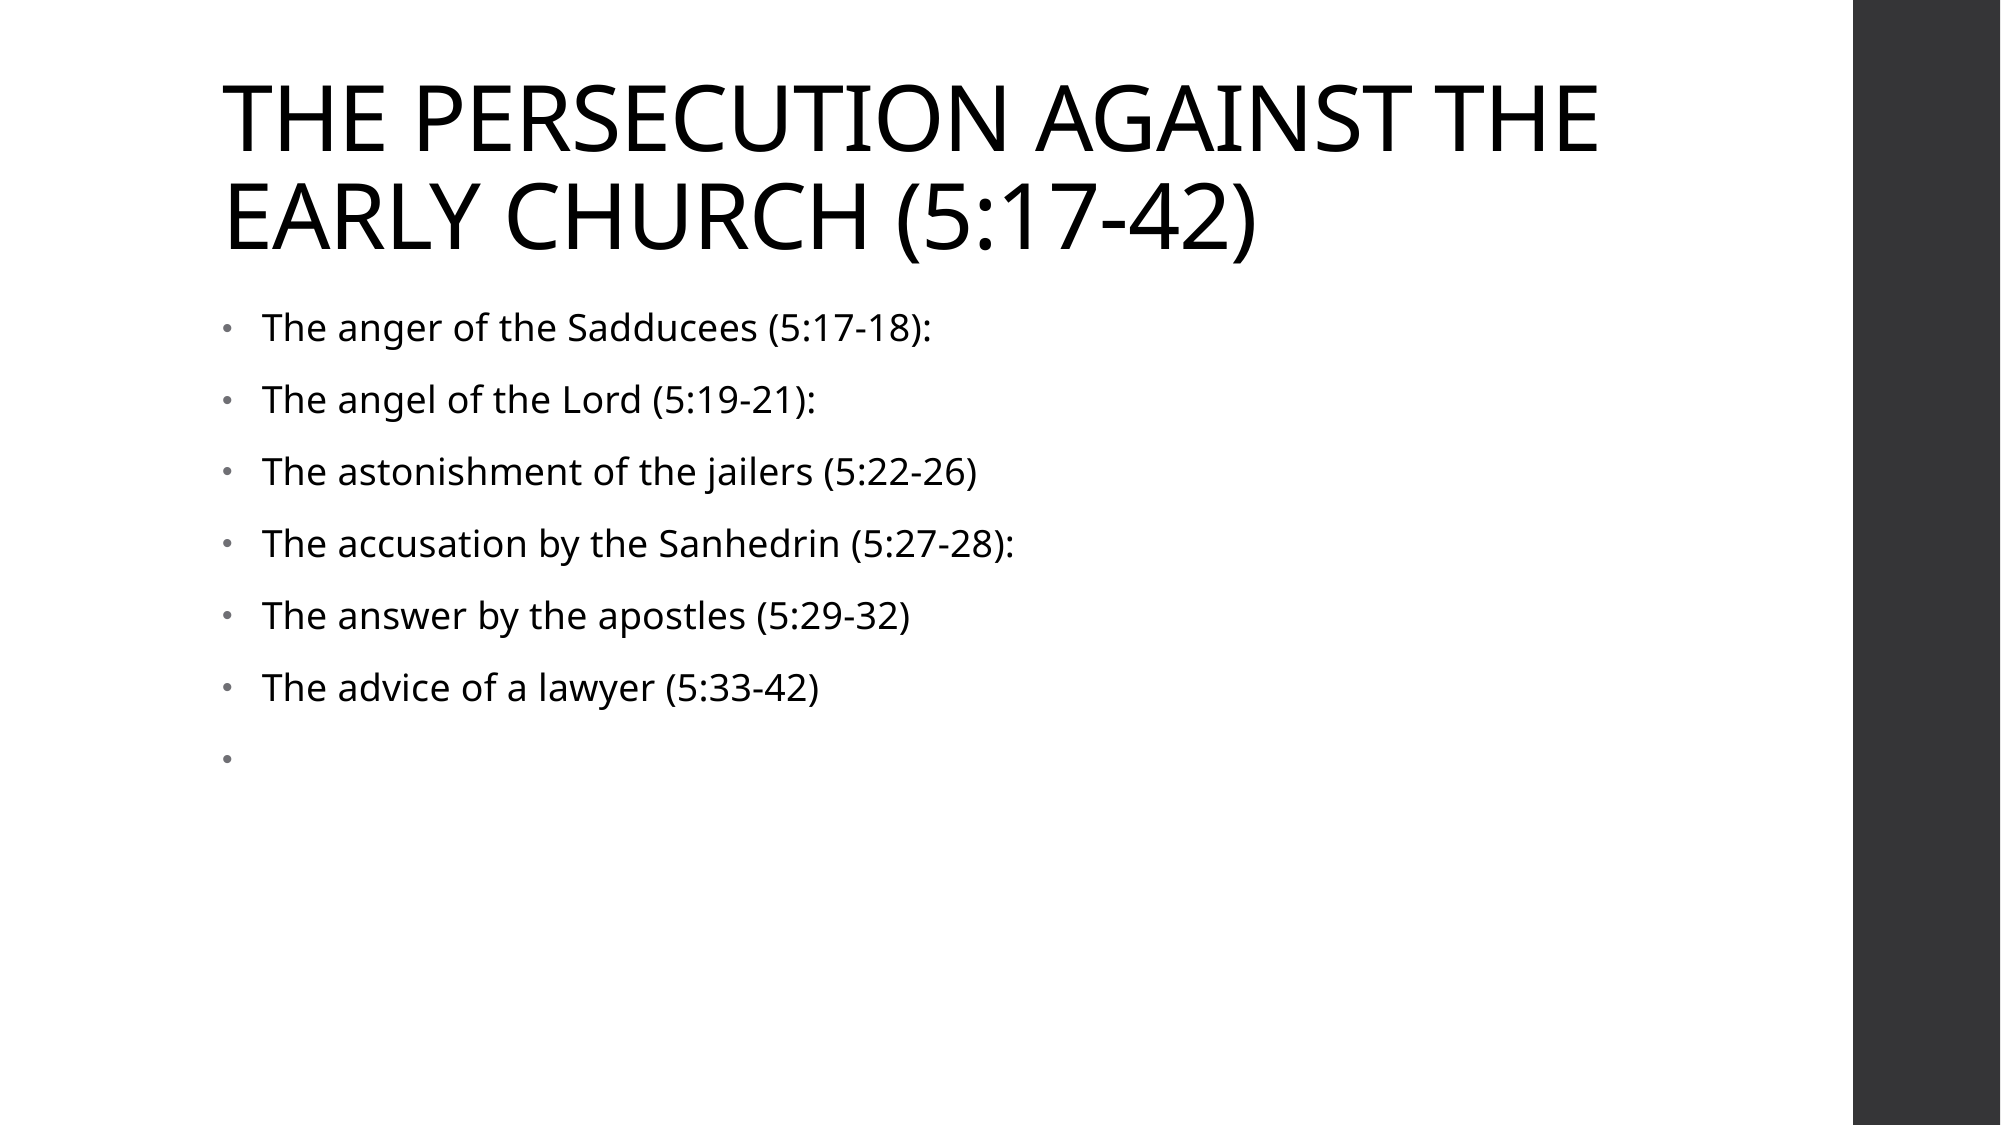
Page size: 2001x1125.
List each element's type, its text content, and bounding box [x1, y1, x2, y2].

list The anger of the Sadducees (5:17-18): The angel of the Lord (5:19-21): The astonishment of the jailers (5:22-26) The accusation by the Sanhedrin (5:27-28): The answer by the apostles (5:29-32) The advice of a lawyer (5:33-42) [206, 299, 1617, 1014]
title THE PERSECUTION AGAINST THE EARLY CHURCH (5:17-42) [206, 60, 1797, 278]
